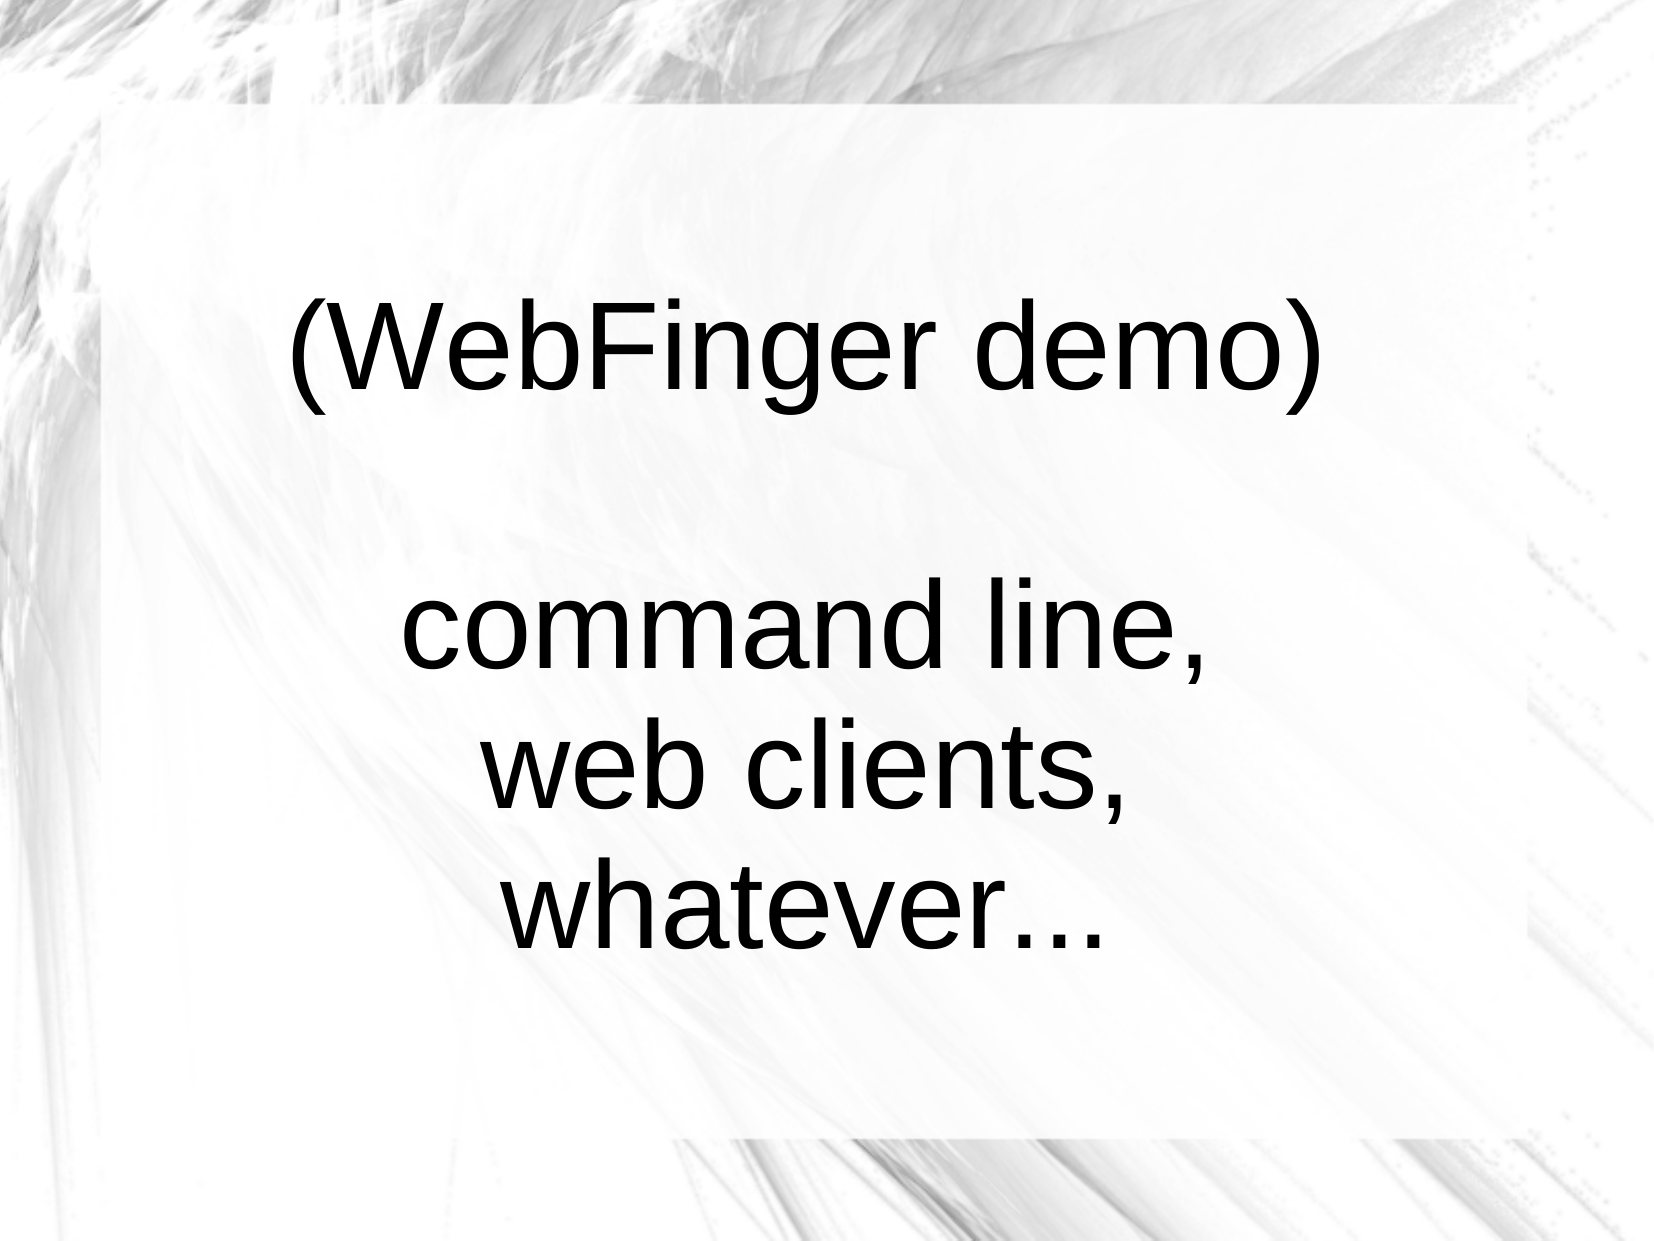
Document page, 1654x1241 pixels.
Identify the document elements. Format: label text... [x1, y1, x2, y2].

subtitle (WebFinger demo) command line, web clients, whatever... [112, 112, 1501, 1139]
picture [0, 0, 1654, 1241]
